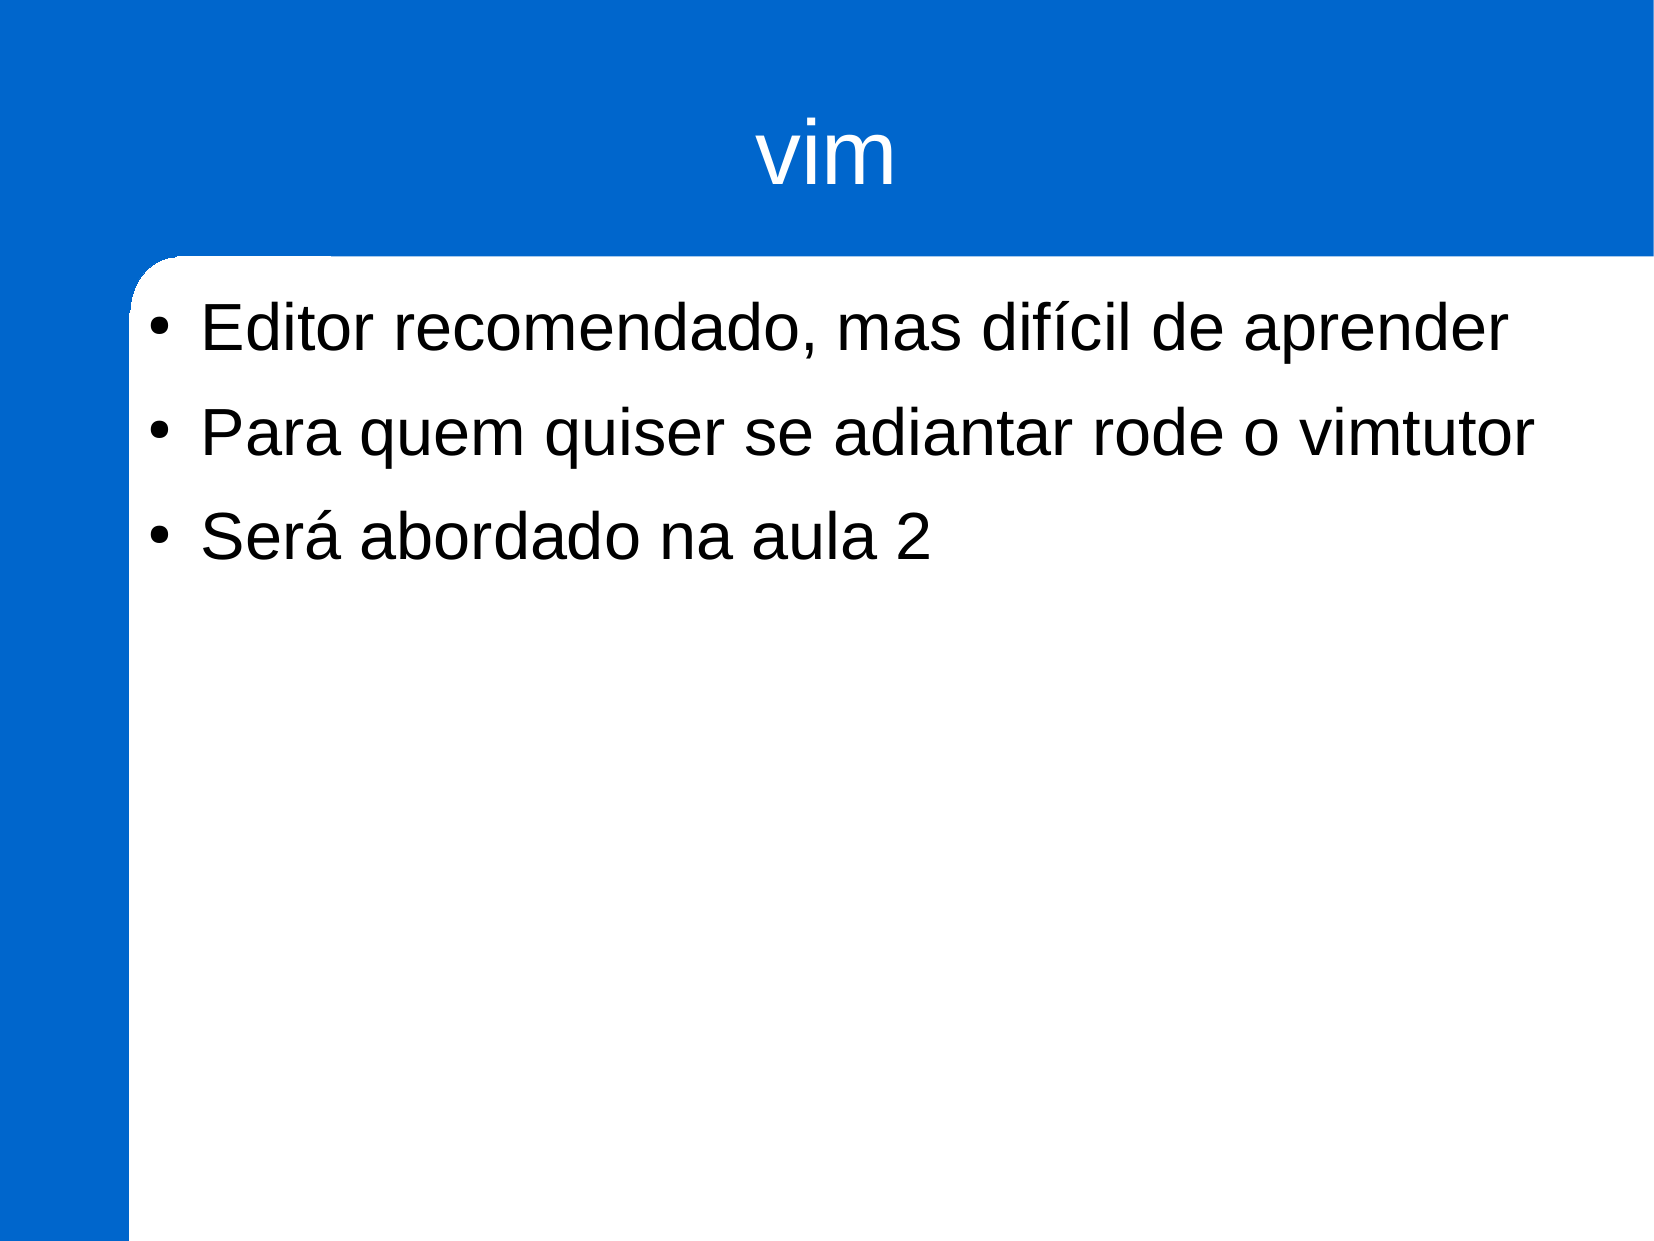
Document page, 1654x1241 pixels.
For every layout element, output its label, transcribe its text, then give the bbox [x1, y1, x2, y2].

list Editor recomendado, mas difícil de aprender Para quem quiser se adiantar rode o vimtutor Será abordado na aula 2 [129, 290, 1619, 1010]
title vim [82, 49, 1571, 257]
